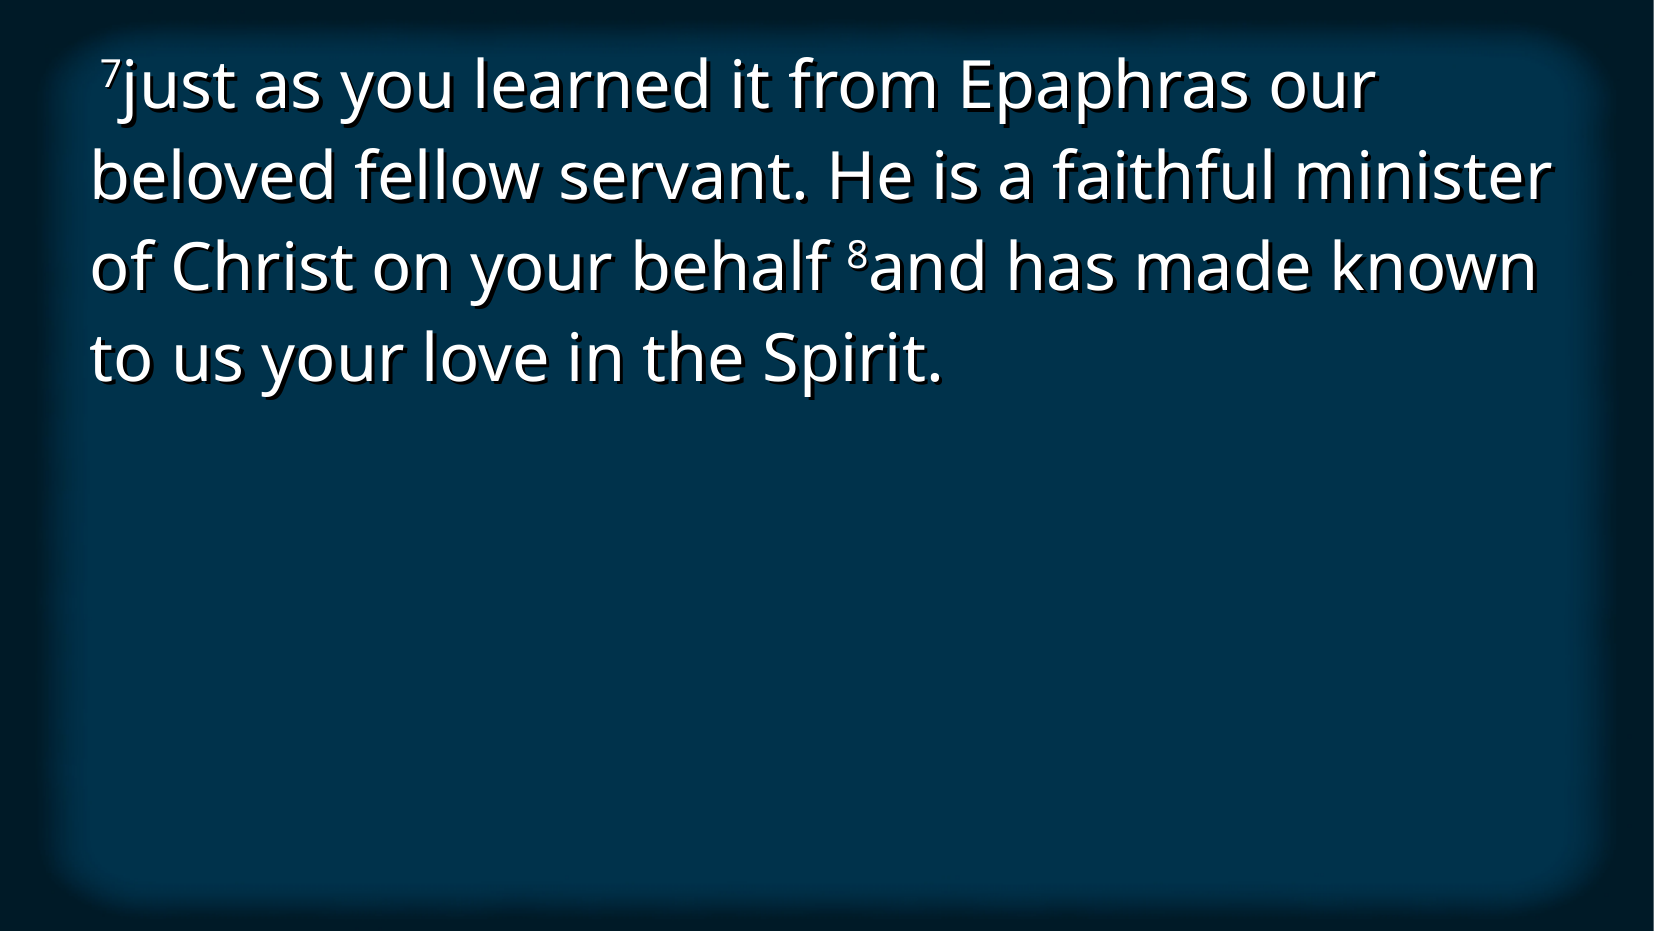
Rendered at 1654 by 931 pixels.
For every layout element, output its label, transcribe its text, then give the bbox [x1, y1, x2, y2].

text_box 7just as you learned it from Epaphras our beloved fellow servant. He is a faithful minister of Christ on your behalf 8and has made known to us your love in the Spirit. [75, 30, 1576, 400]
picture [0, 0, 1654, 931]
